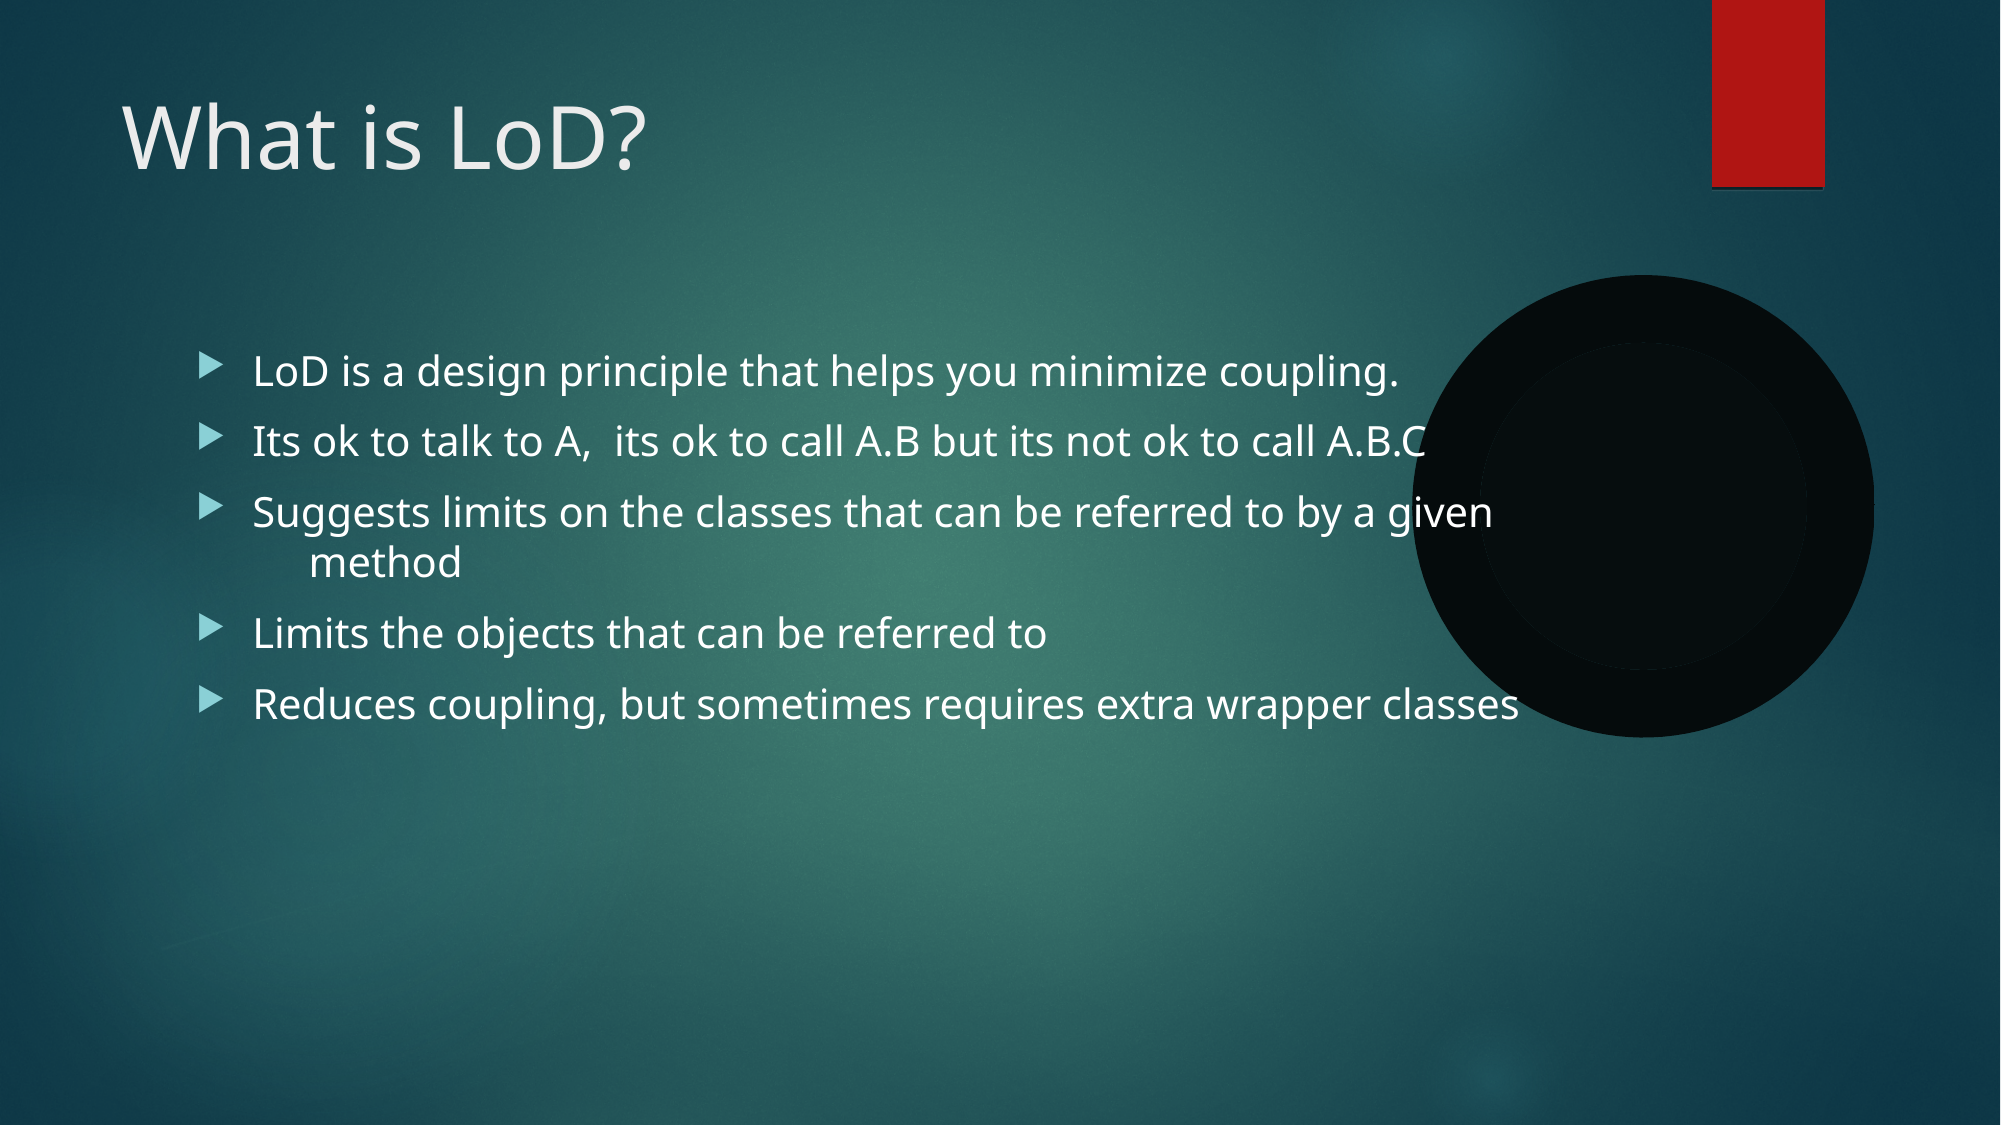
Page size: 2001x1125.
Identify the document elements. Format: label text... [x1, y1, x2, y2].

list LoD is a design principle that helps you minimize coupling. Its ok to talk to A, its ok to call A.B but its not ok to call A.B.C Suggests limits on the classes that can be referred to by a given method Limits the objects that can be referred to Reduces coupling, but sometimes requires extra wrapper classes [181, 336, 1649, 1026]
title What is LoD? [106, 74, 1649, 305]
